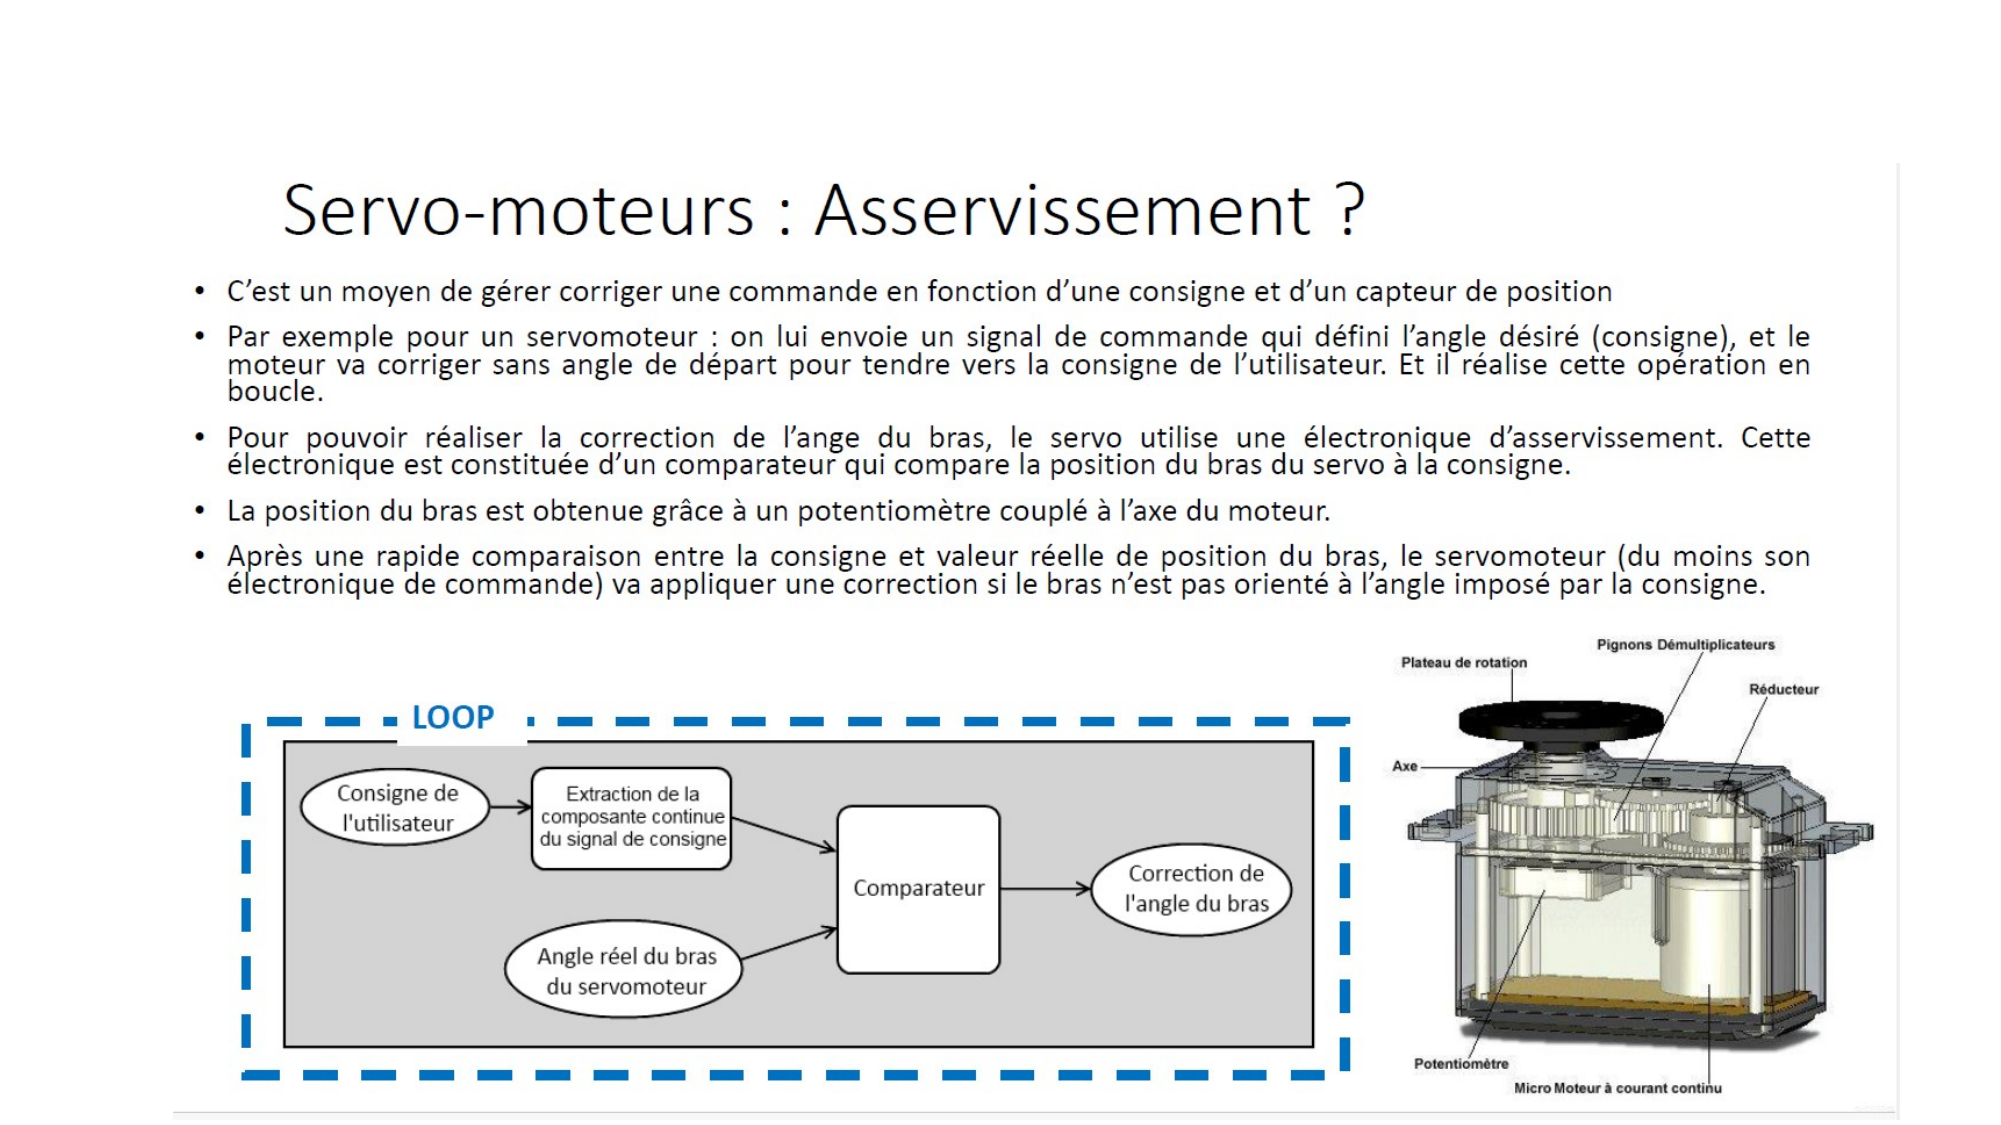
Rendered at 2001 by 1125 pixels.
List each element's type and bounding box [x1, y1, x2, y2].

picture [173, 163, 1900, 1120]
